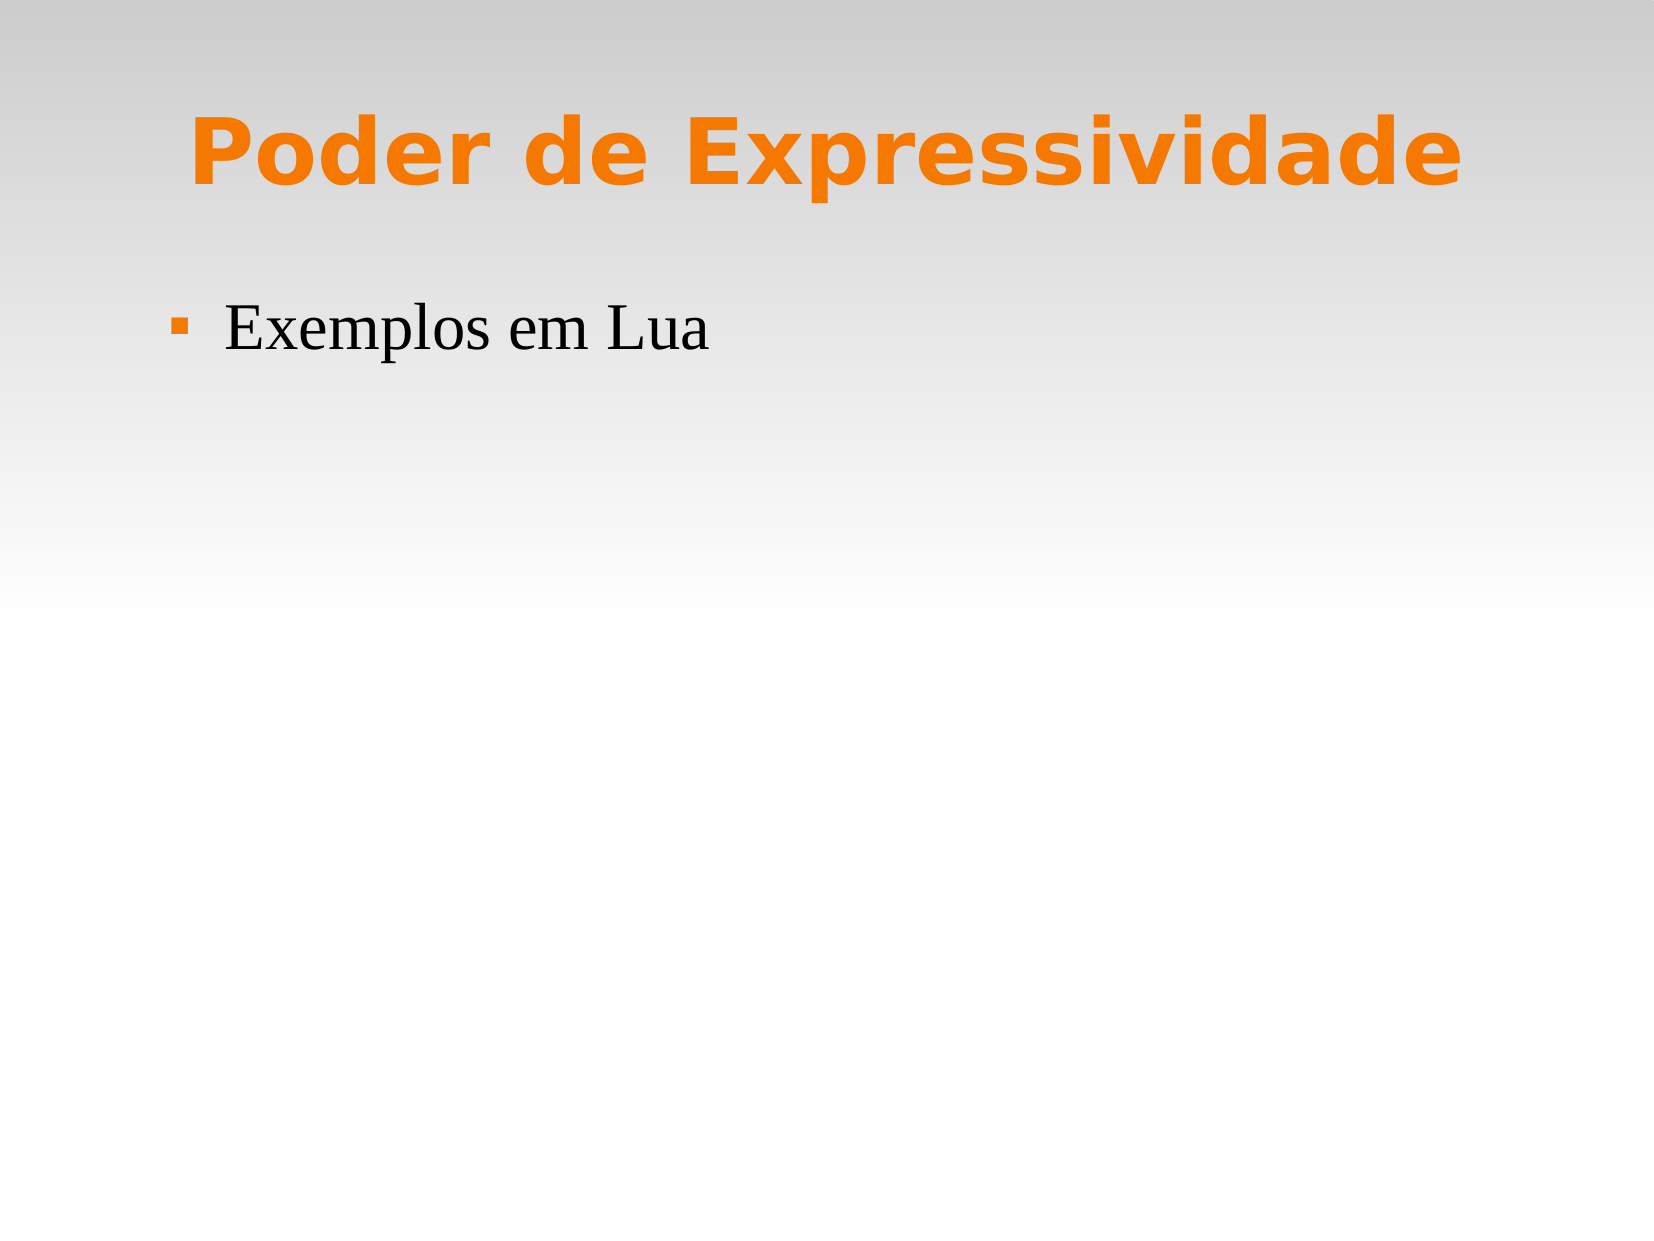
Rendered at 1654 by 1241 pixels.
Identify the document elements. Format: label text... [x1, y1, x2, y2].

list Exemplos em Lua [82, 290, 1571, 1109]
title Poder de Expressividade [82, 49, 1571, 257]
